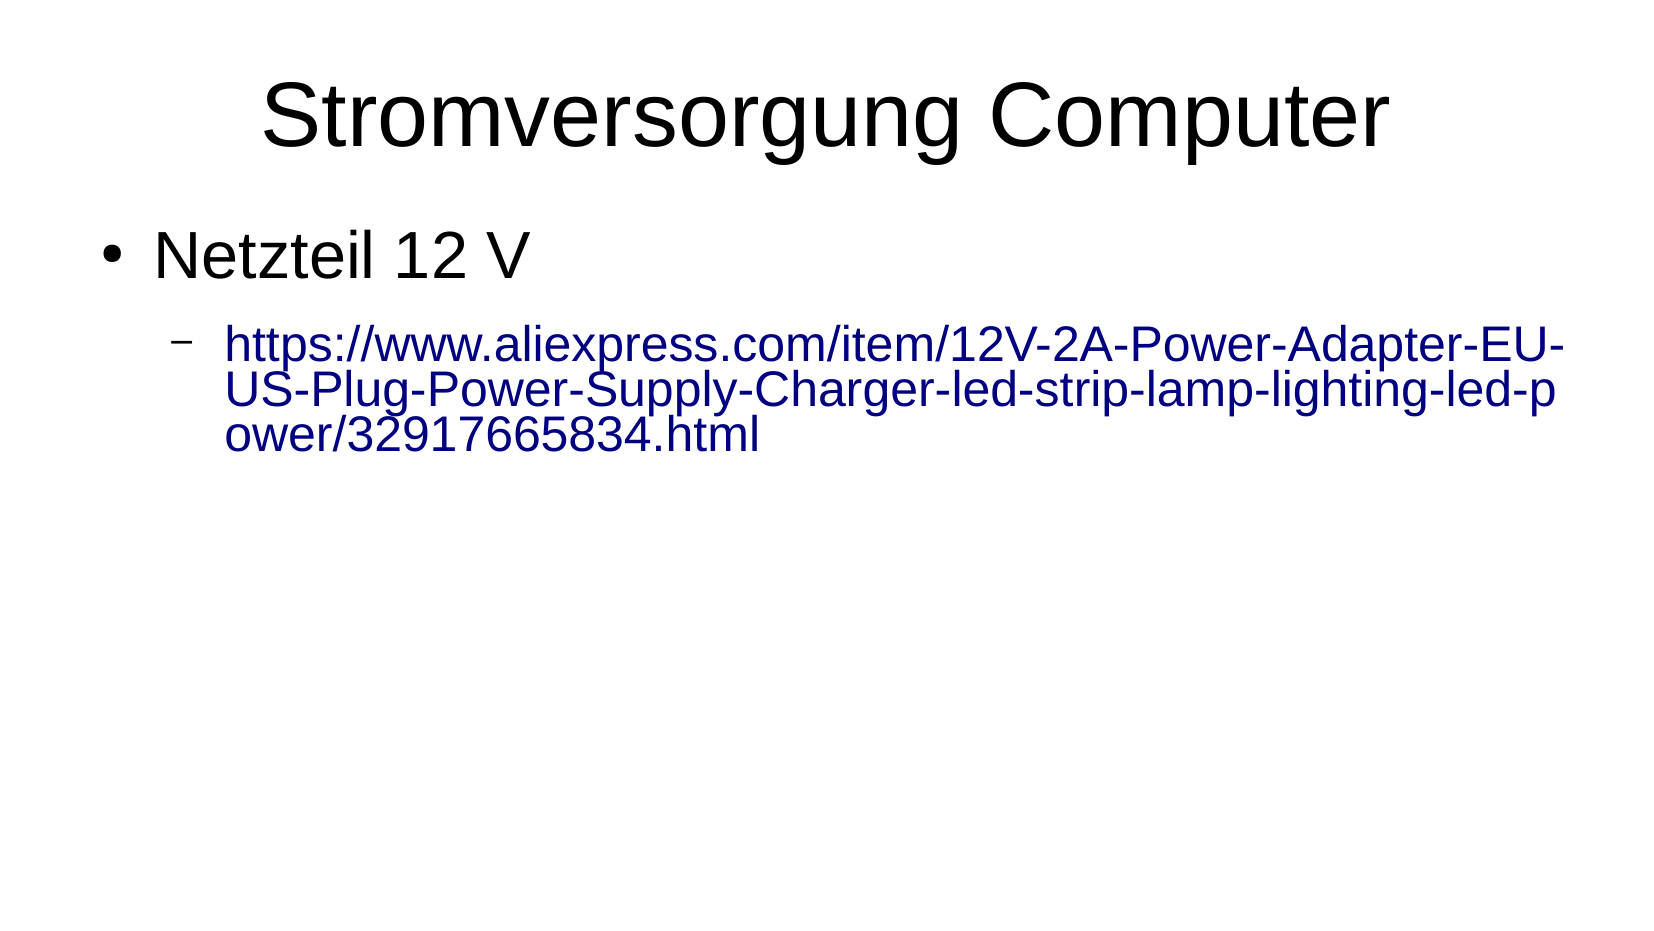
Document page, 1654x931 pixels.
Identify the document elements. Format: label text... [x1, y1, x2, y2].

list Netzteil 12 V https://www.aliexpress.com/item/12V-2A-Power-Adapter-EU-US-Plug-Power-Supply-Charger-led-strip-lamp-lighting-led-power/32917665834.html [82, 217, 1571, 758]
title Stromversorgung Computer [82, 37, 1571, 193]
